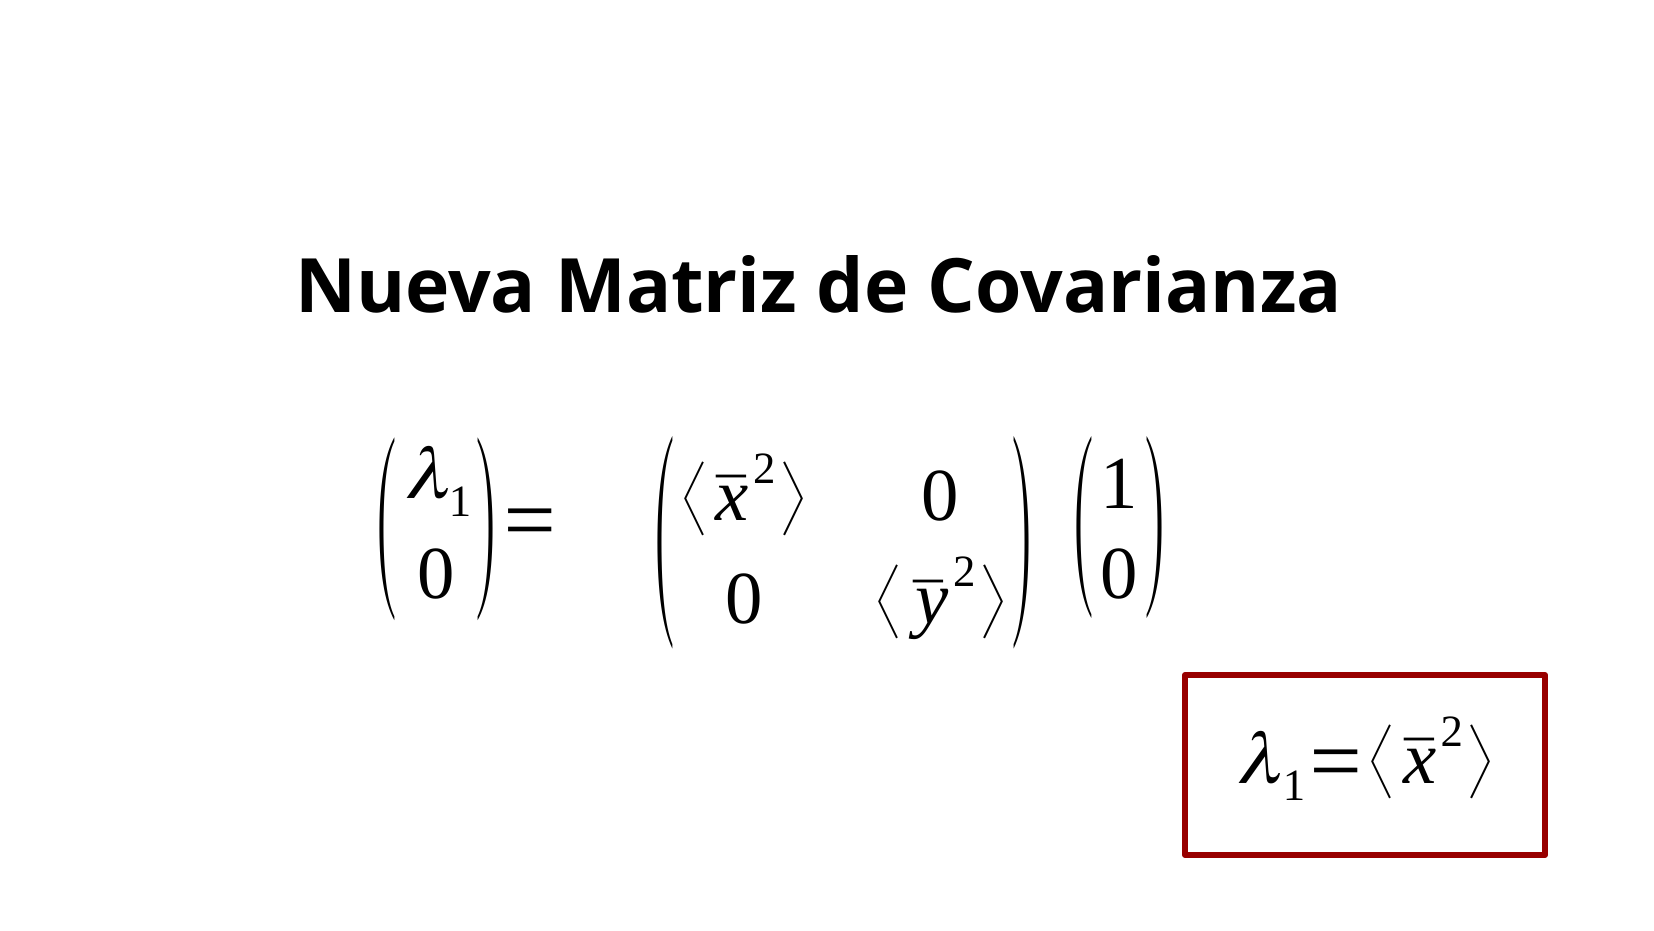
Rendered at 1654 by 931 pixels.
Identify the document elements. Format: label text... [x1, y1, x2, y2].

text_box Nueva Matriz de Covarianza [236, 224, 1402, 383]
chart [367, 433, 568, 625]
chart [1229, 705, 1501, 811]
chart [645, 433, 1042, 654]
chart [1064, 433, 1174, 624]
